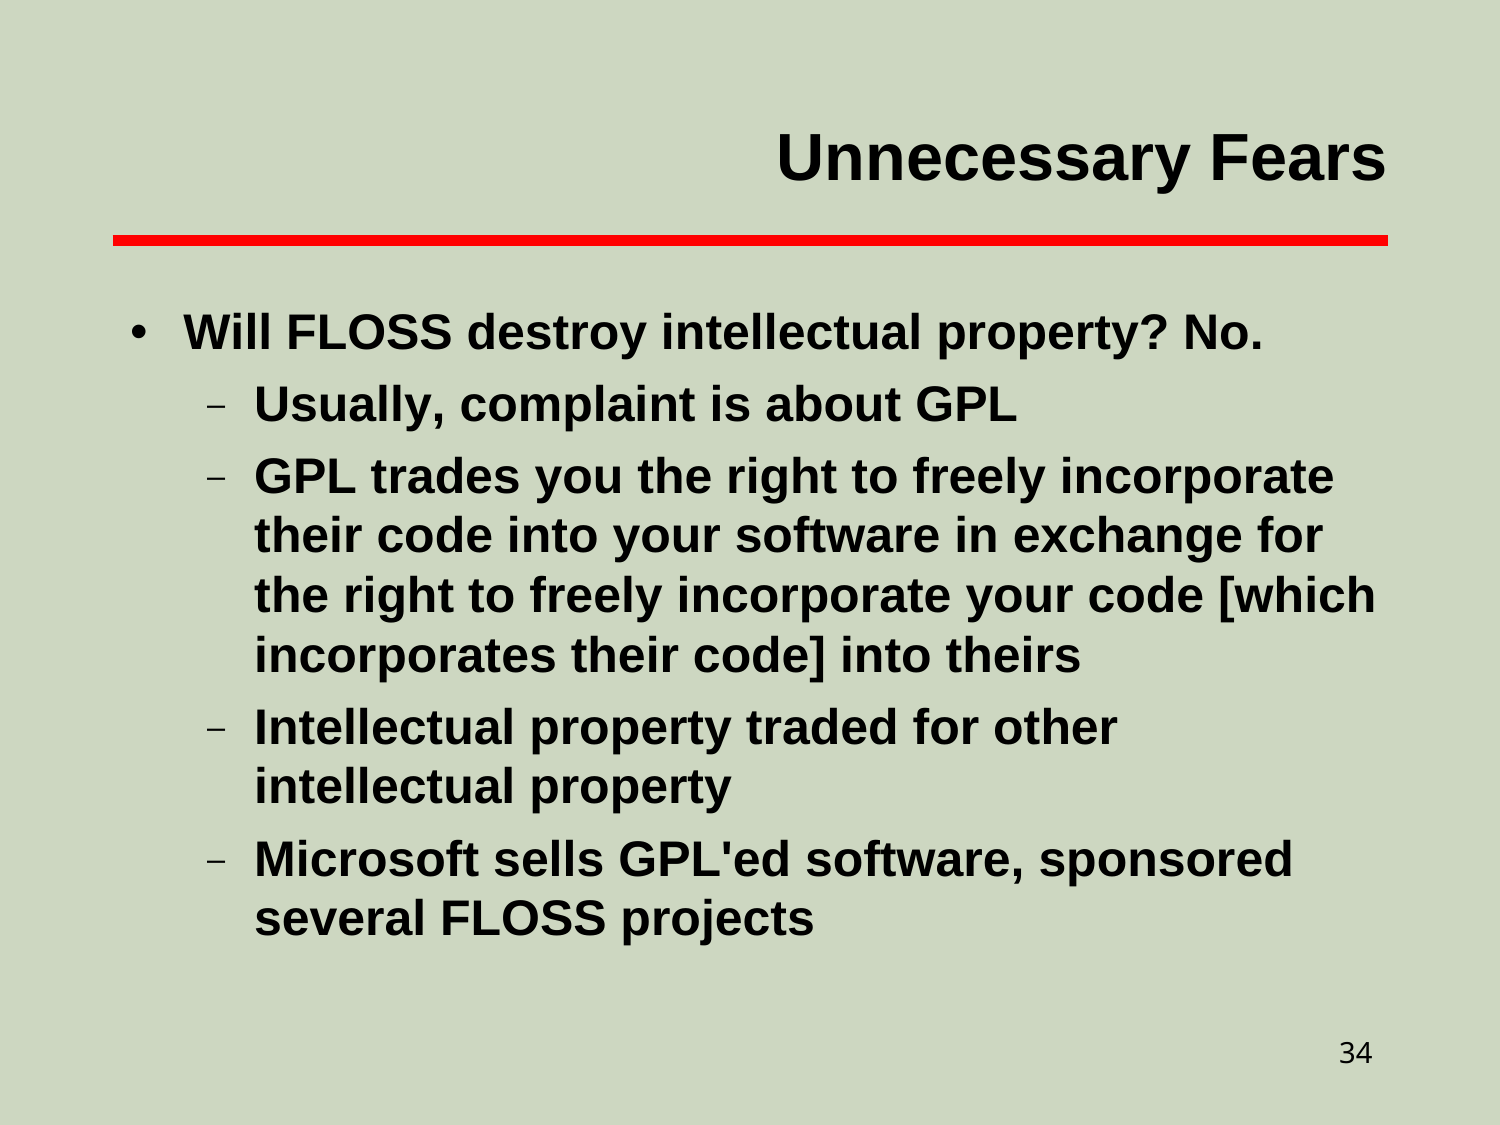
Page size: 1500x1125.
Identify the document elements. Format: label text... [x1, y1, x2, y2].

list Will FLOSS destroy intellectual property? No. Usually, complaint is about GPL GPL trades you the right to freely incorporate their code into your software in exchange for the right to freely incorporate your code [which incorporates their code] into theirs Intellectual property traded for other intellectual property Microsoft sells GPL'ed software, sponsored several FLOSS projects [112, 299, 1388, 1001]
title Unnecessary Fears [337, 85, 1388, 224]
